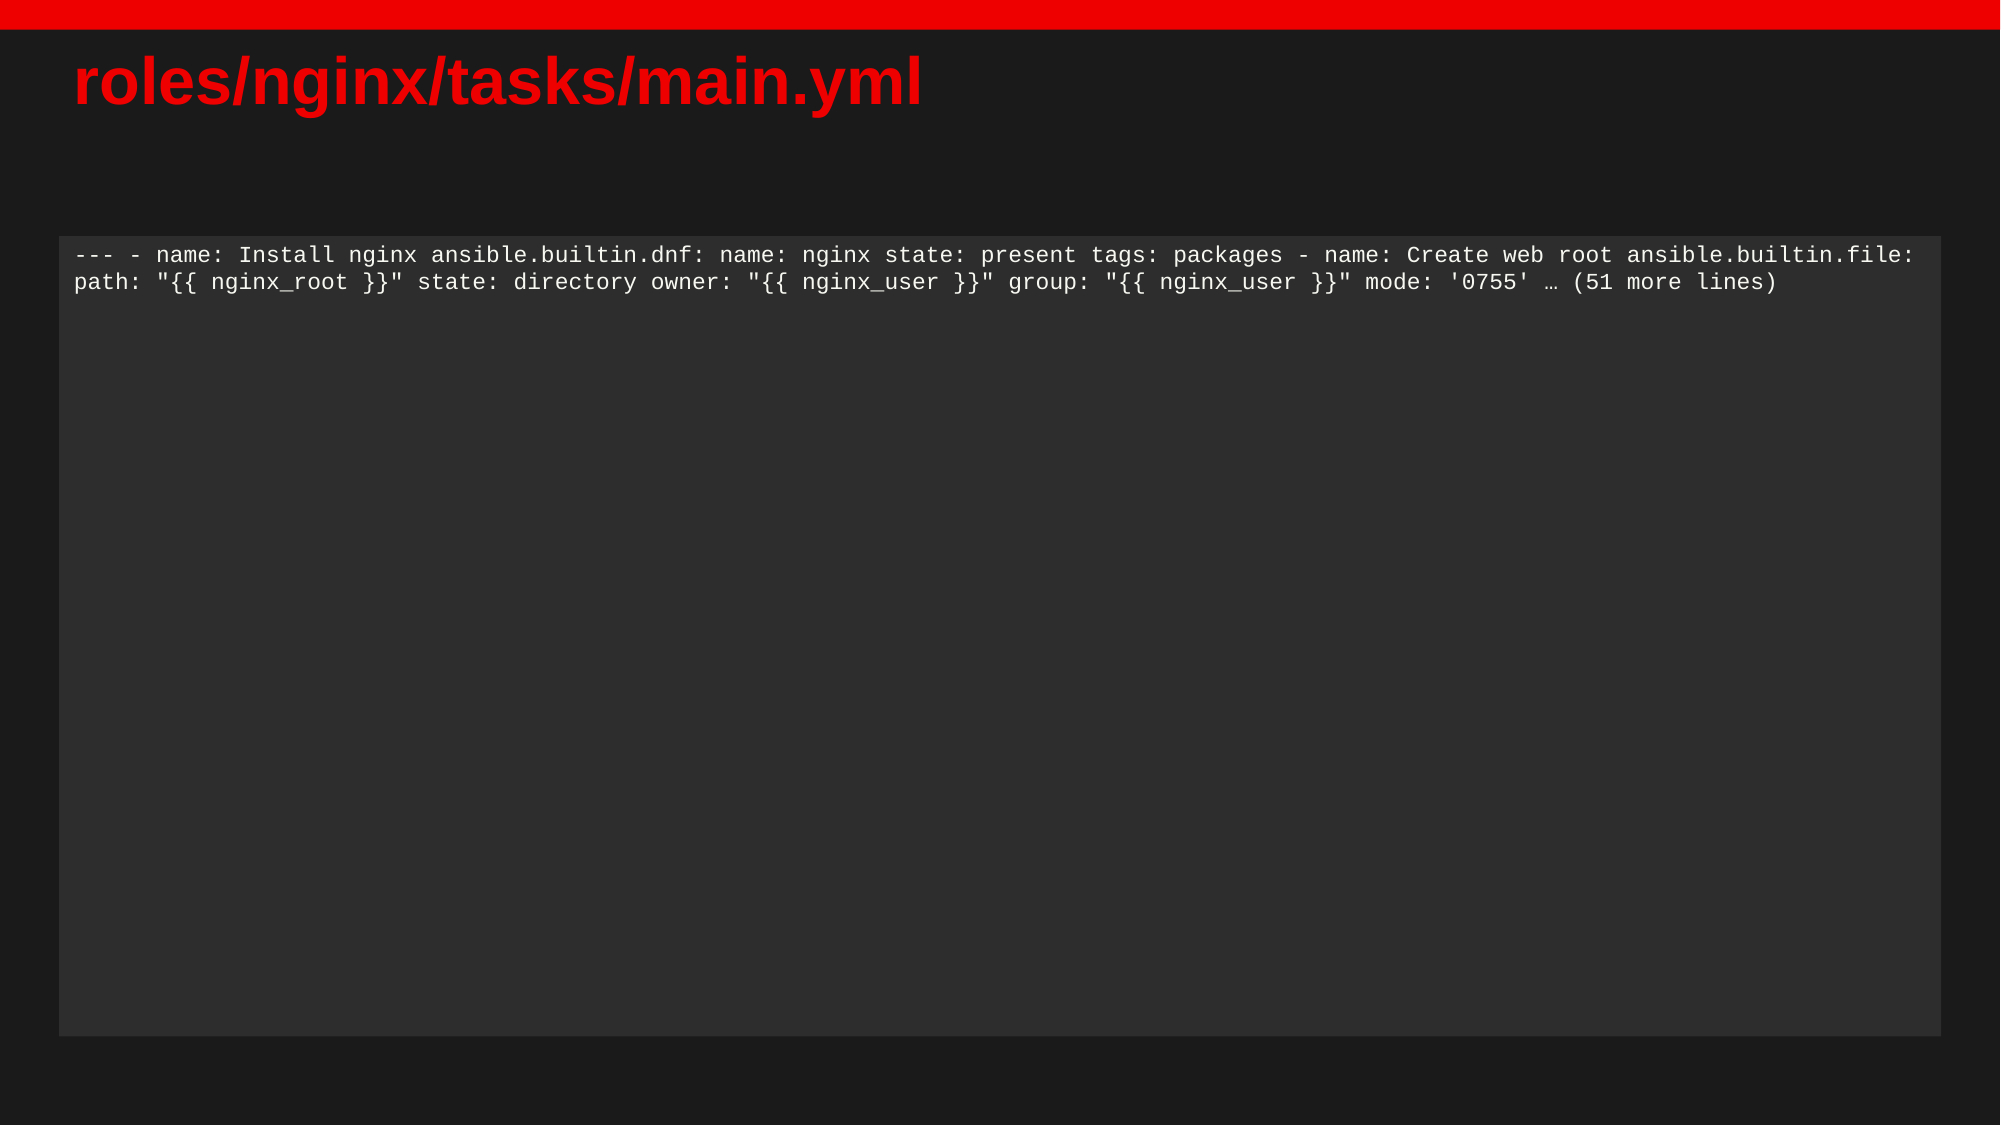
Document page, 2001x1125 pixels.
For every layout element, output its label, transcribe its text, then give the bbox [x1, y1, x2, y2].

text_box --- - name: Install nginx ansible.builtin.dnf: name: nginx state: present tags: packages - name: Create web root ansible.builtin.file: path: "{{ nginx_root }}" state: directory owner: "{{ nginx_user }}" group: "{{ nginx_user }}" mode: '0755' … (51 more lines) [59, 236, 1942, 1037]
text_box [0, 0, 2001, 30]
text_box roles/nginx/tasks/main.yml [59, 36, 1942, 208]
